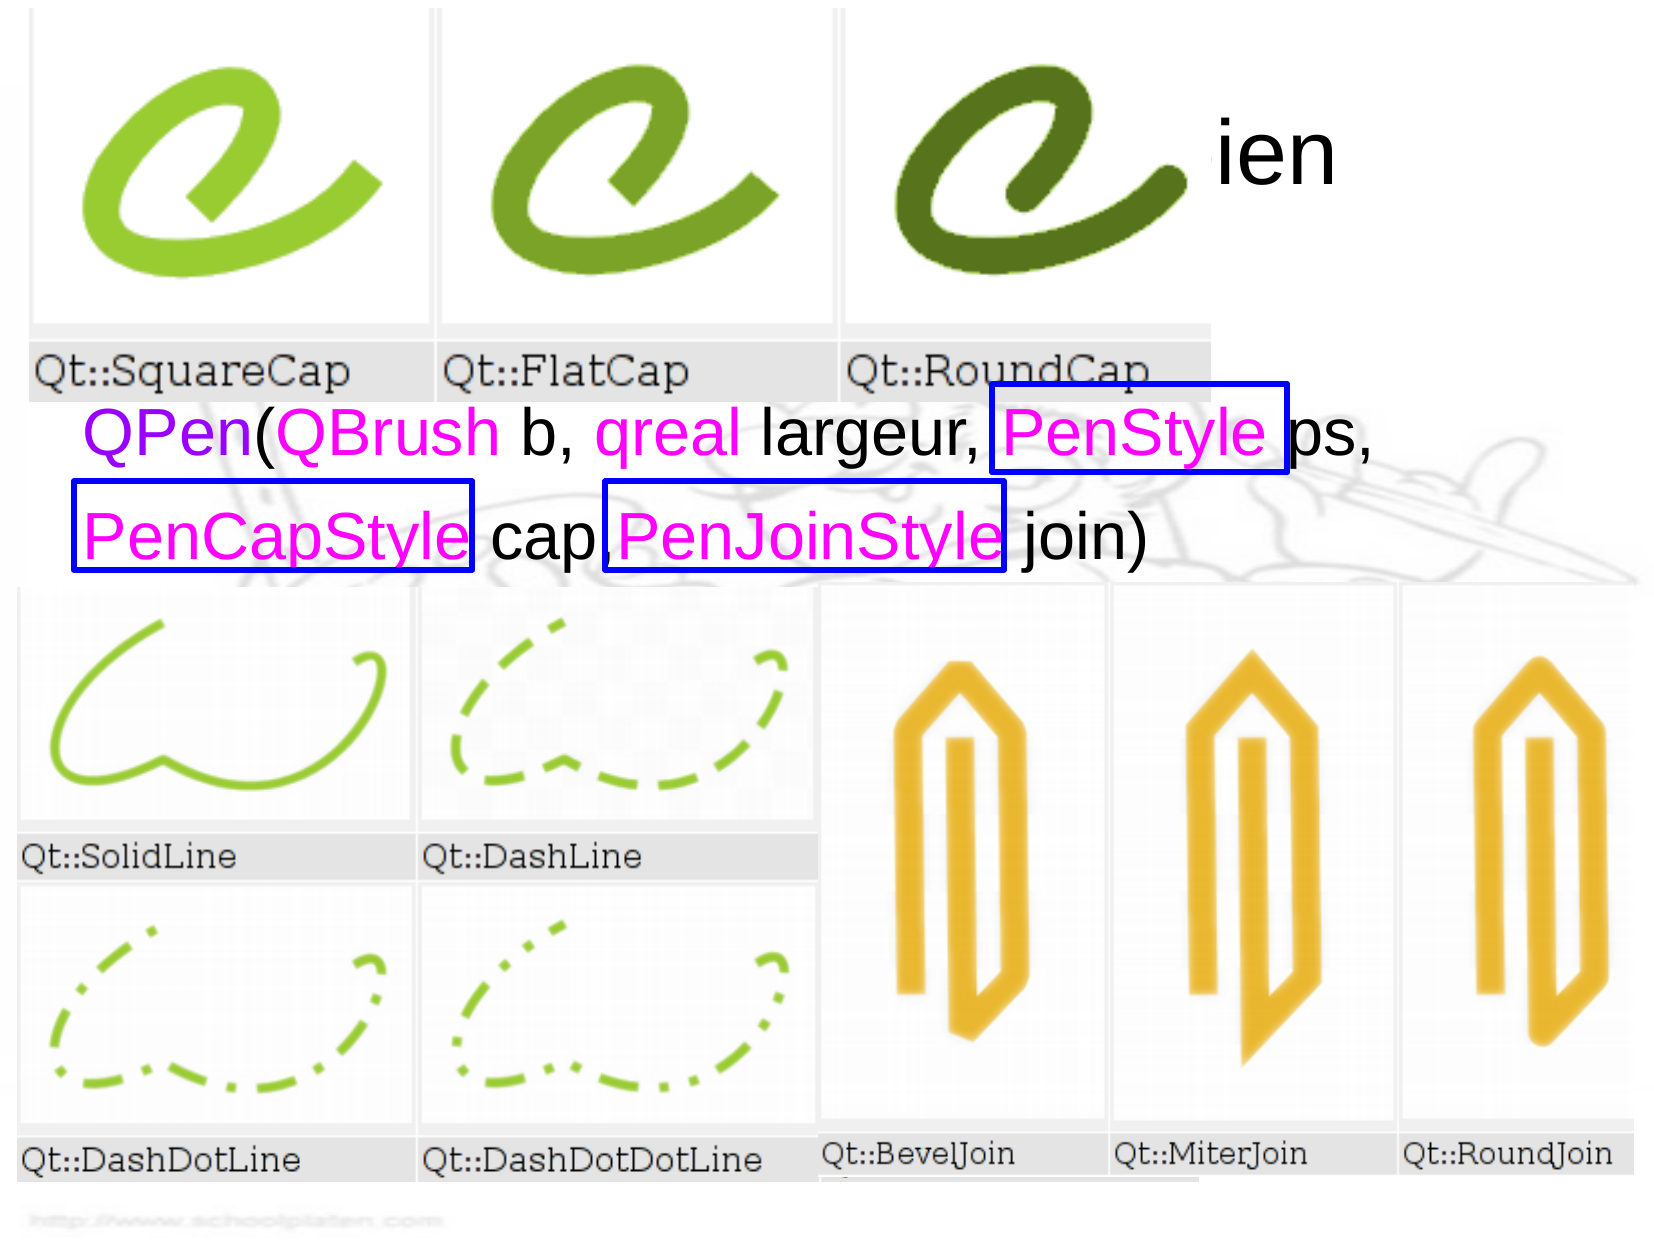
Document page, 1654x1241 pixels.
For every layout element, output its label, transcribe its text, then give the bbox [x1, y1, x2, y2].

picture [0, 0, 1654, 1241]
title Les classes qui vont bien [1211, 56, 1571, 250]
list Les effets QPen(QBrush b, qreal largeur, PenStyle ps, PenCapStyle cap,PenJoinStyle join) [82, 484, 469, 567]
list Les effets QPen(QBrush b, qreal largeur, PenStyle ps, PenCapStyle cap,PenJoinStyle join) [82, 290, 1571, 587]
list Les effets QPen(QBrush b, qreal largeur, PenStyle ps, PenCapStyle cap,PenJoinStyle join) [995, 387, 1284, 469]
